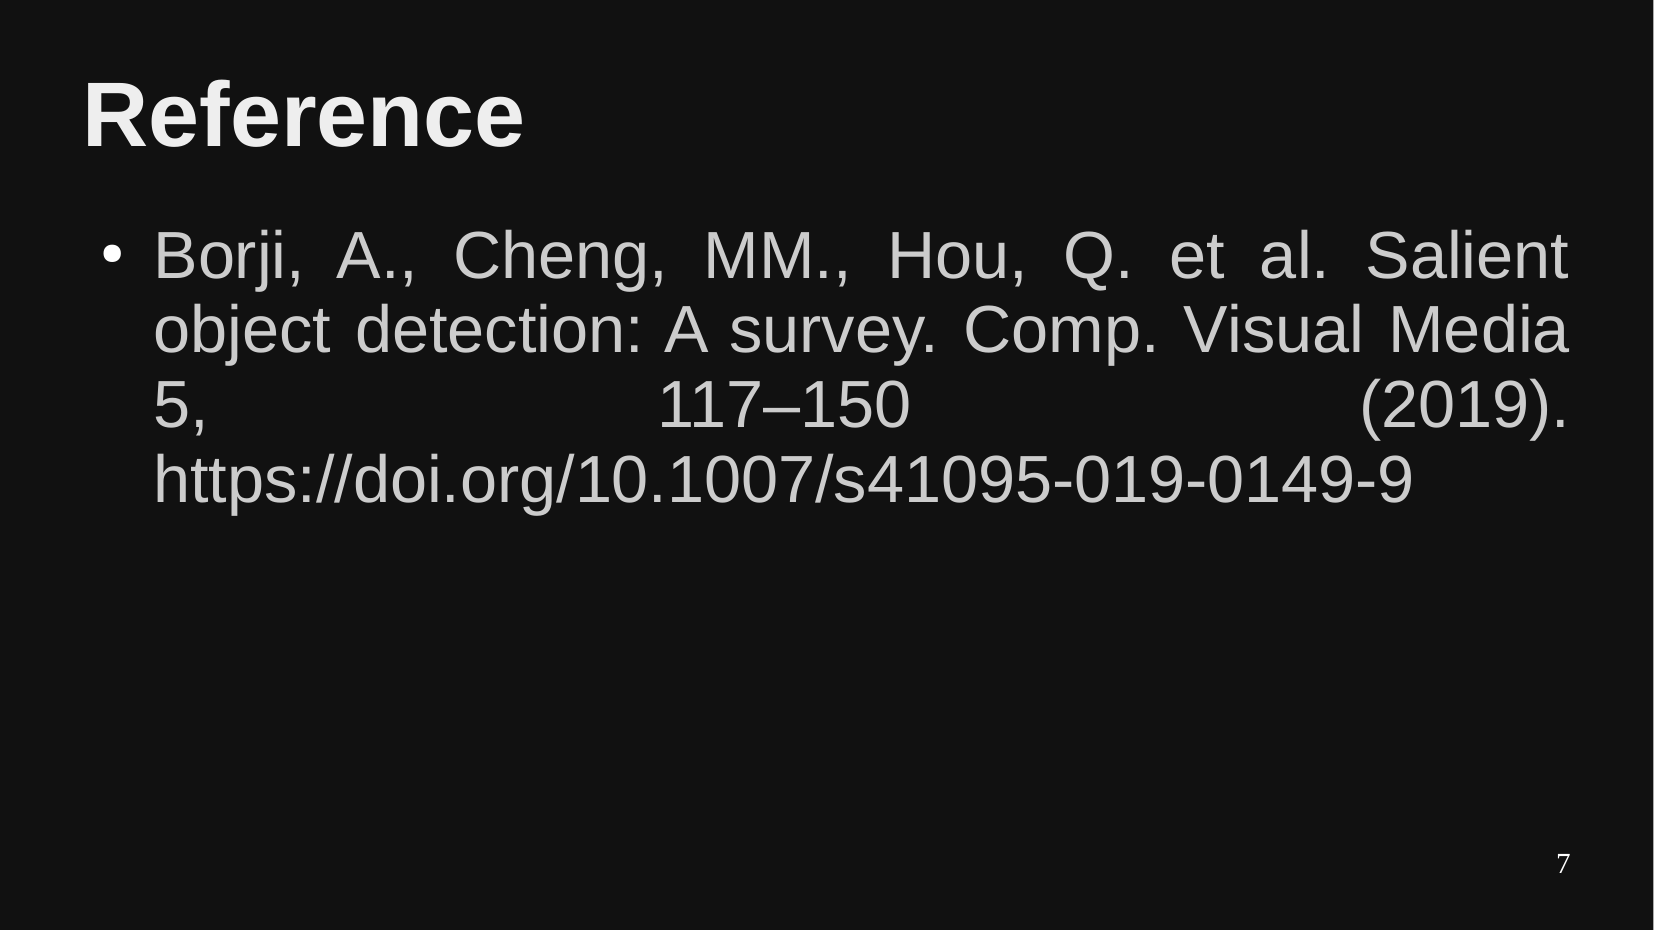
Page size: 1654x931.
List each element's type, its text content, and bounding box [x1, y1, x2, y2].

title Reference [82, 37, 1571, 193]
list Borji, A., Cheng, MM., Hou, Q. et al. Salient object detection: A survey. Comp. Visual Media 5, 117–150 (2019). https://doi.org/10.1007/s41095-019-0149-9 [82, 217, 1571, 757]
